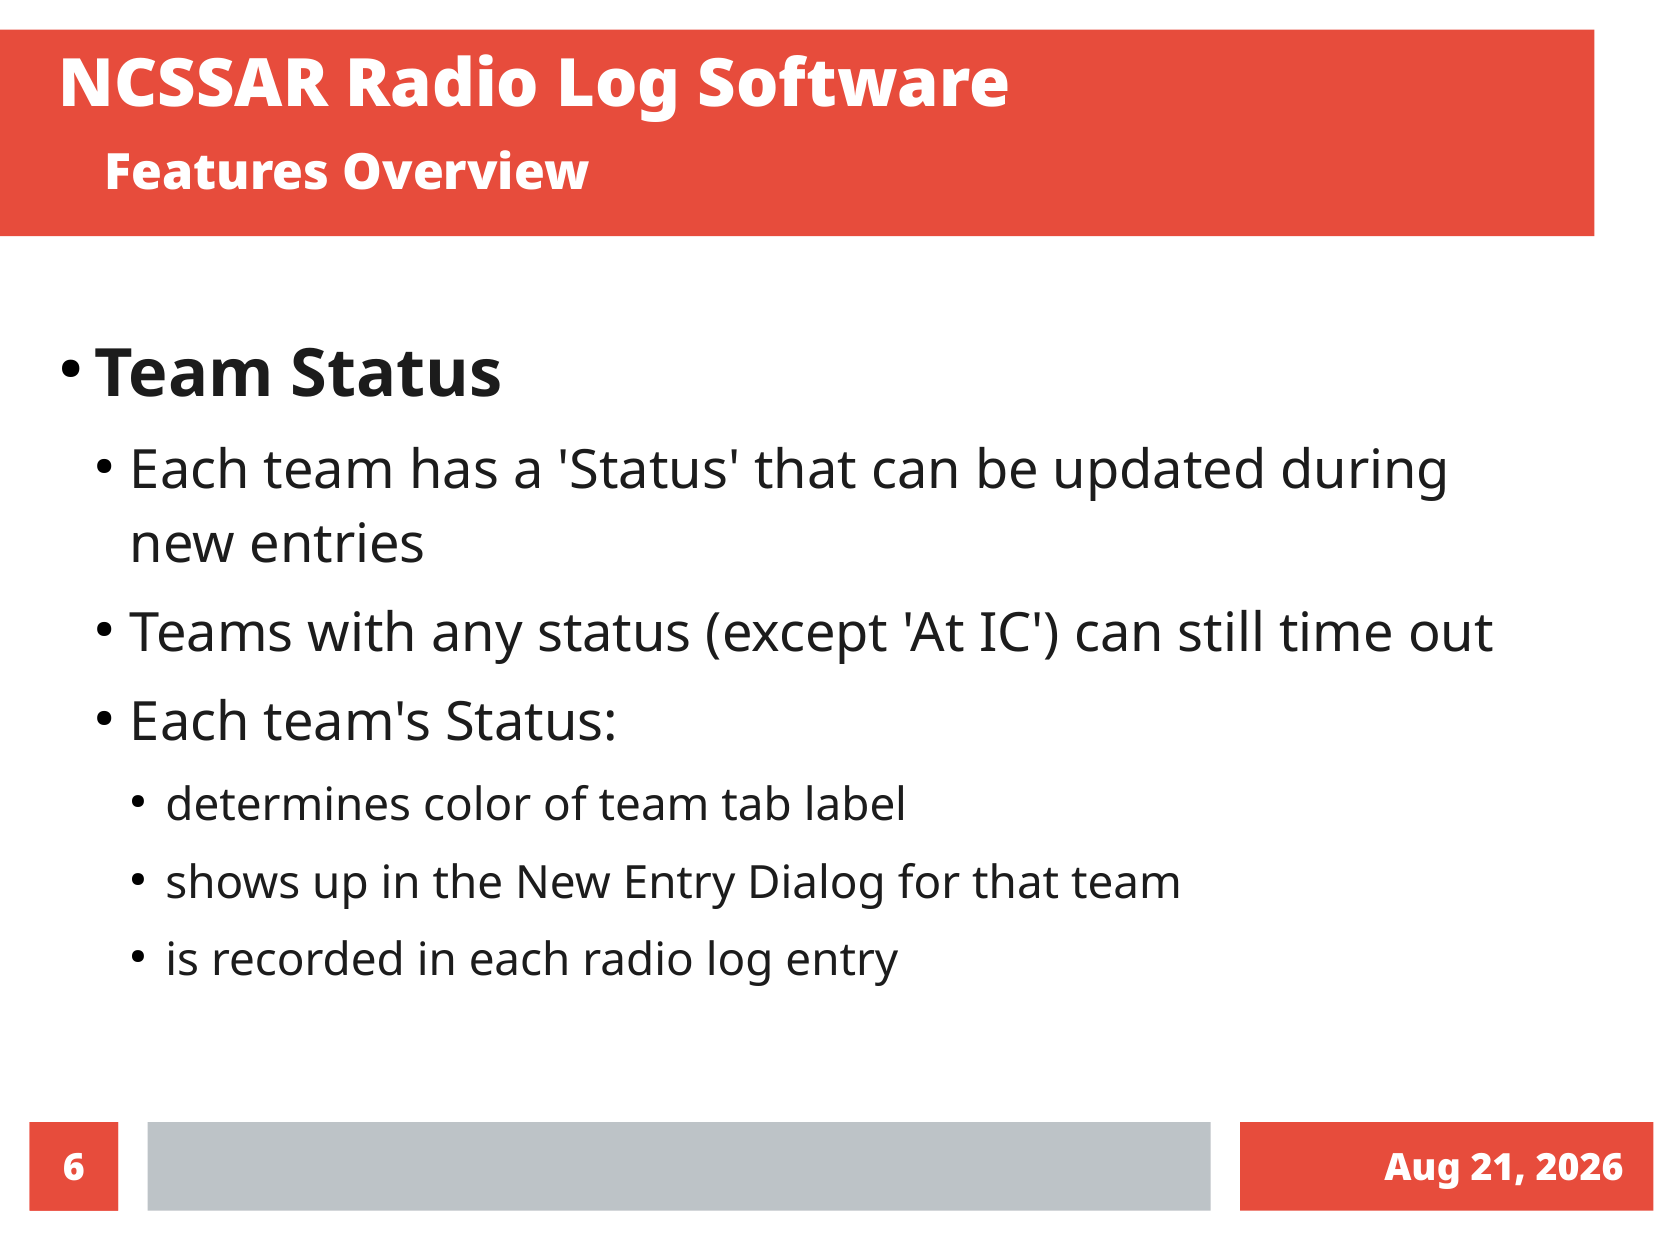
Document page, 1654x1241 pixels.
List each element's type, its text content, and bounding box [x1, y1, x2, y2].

subtitle Team Status Each team has a 'Status' that can be updated during new entries Teams with any status (except 'At IC') can still time out Each team's Status: determines color of team tab label shows up in the New Entry Dialog for that team is recorded in each radio log entry [59, 324, 1565, 1093]
title NCSSAR Radio Log Software Features Overview [59, 48, 1595, 207]
